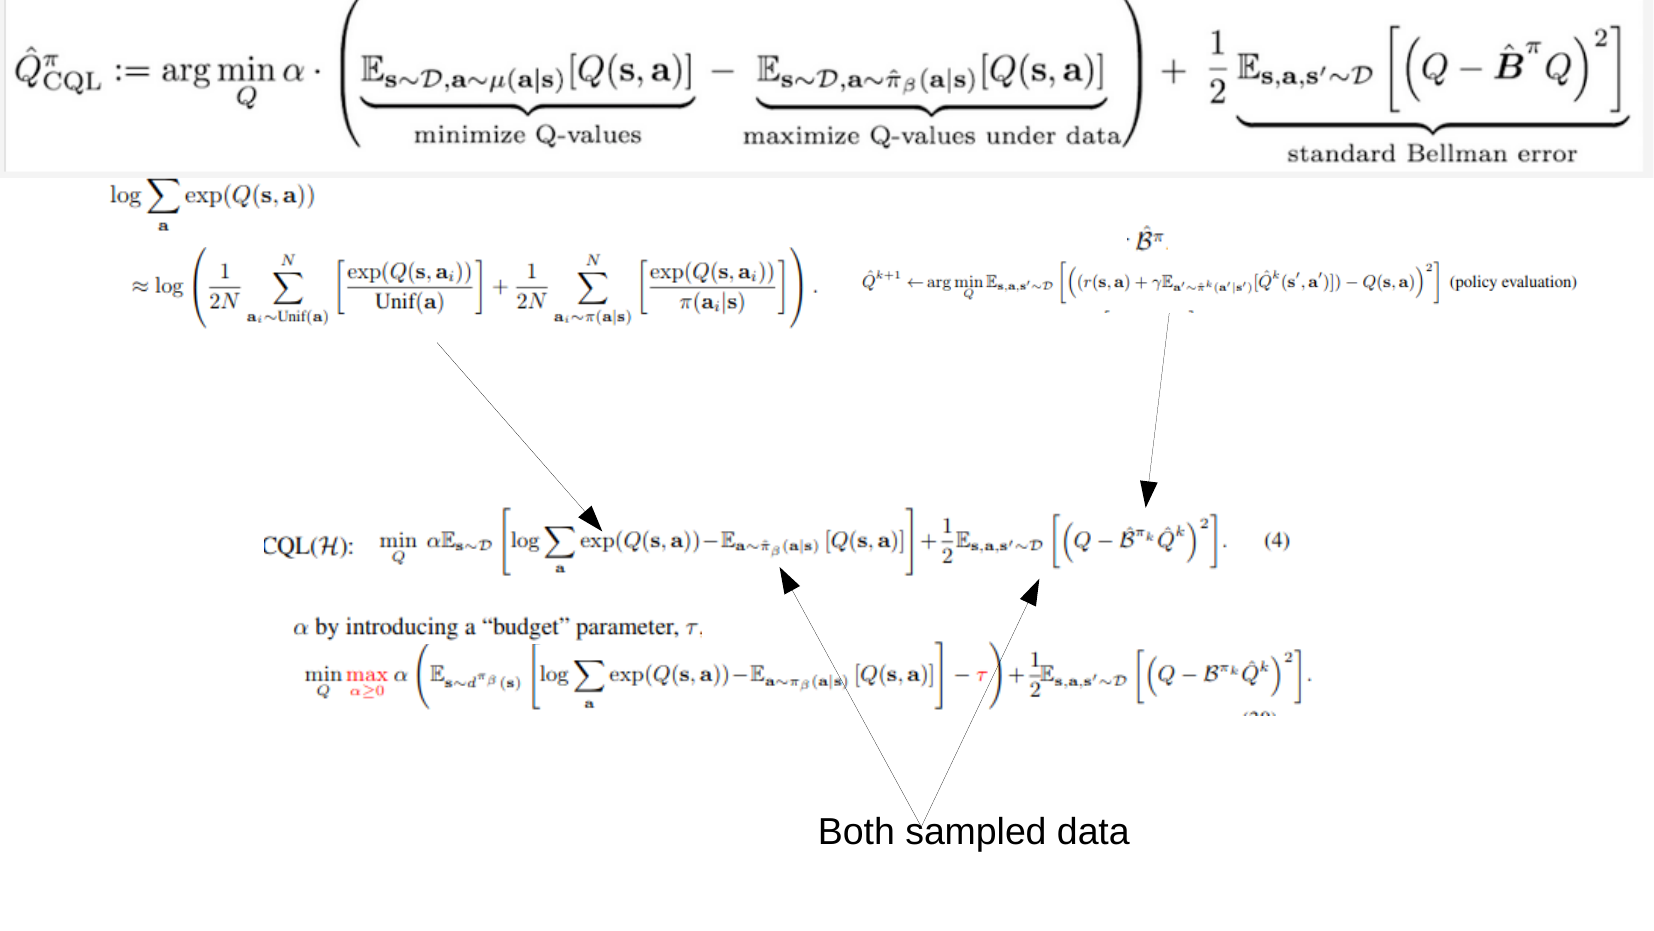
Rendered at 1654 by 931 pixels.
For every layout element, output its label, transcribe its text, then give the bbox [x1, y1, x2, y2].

picture [975, 637, 1312, 716]
picture [99, 247, 839, 343]
picture [293, 614, 860, 716]
text_box Both sampled data [803, 803, 1146, 902]
picture [264, 500, 1313, 579]
picture [850, 259, 1594, 313]
picture [819, 637, 1011, 716]
picture [1127, 224, 1168, 258]
picture [0, 0, 1654, 235]
